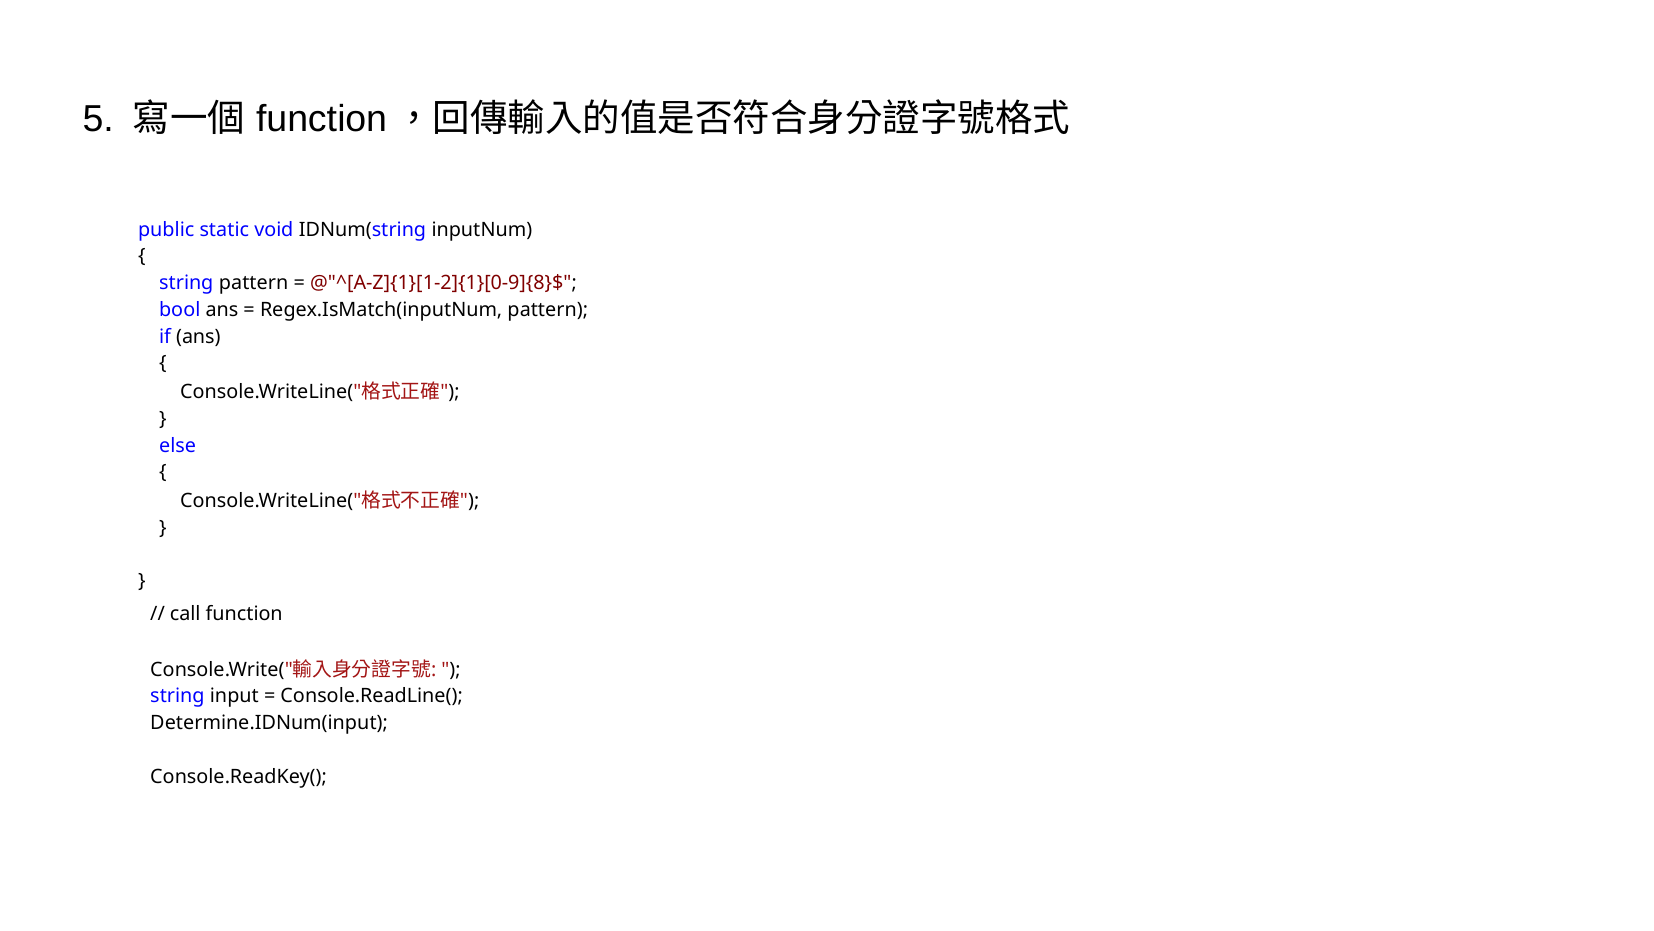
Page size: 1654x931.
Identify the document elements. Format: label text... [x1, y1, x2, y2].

title 5. 寫一個function，回傳輸入的值是否符合身分證字號格式 [82, 37, 1571, 193]
text_box // call function Console.Write("輸入身分證字號: "); string input = Console.ReadLine(); Determine.IDNum(input); Console.ReadKey(); [135, 592, 768, 798]
text_box public static void IDNum(string inputNum) { string pattern = @"^[A-Z]{1}[1-2]{1}[0-9]{8}$"; bool ans = Regex.IsMatch(inputNum, pattern); if (ans) { Console.WriteLine("格式正確"); } else { Console.WriteLine("格式不正確"); } } [118, 207, 841, 502]
